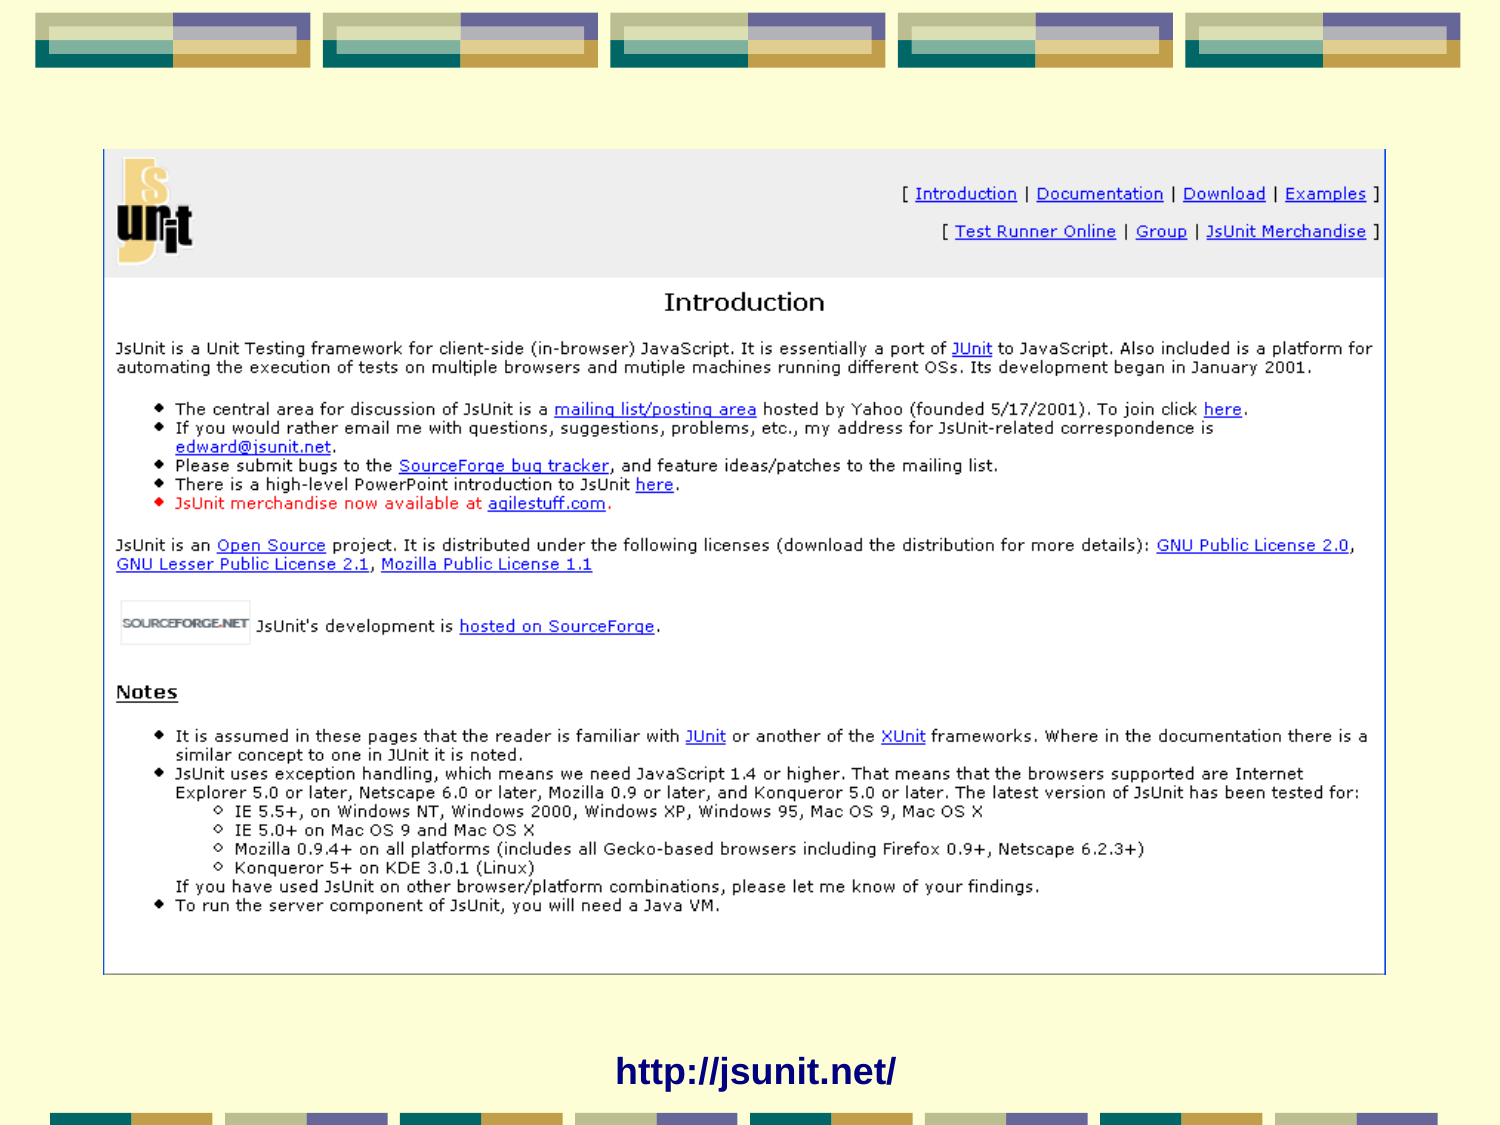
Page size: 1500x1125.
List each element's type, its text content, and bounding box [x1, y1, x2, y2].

picture [103, 149, 1386, 976]
text_box http://jsunit.net/ [557, 1047, 956, 1104]
